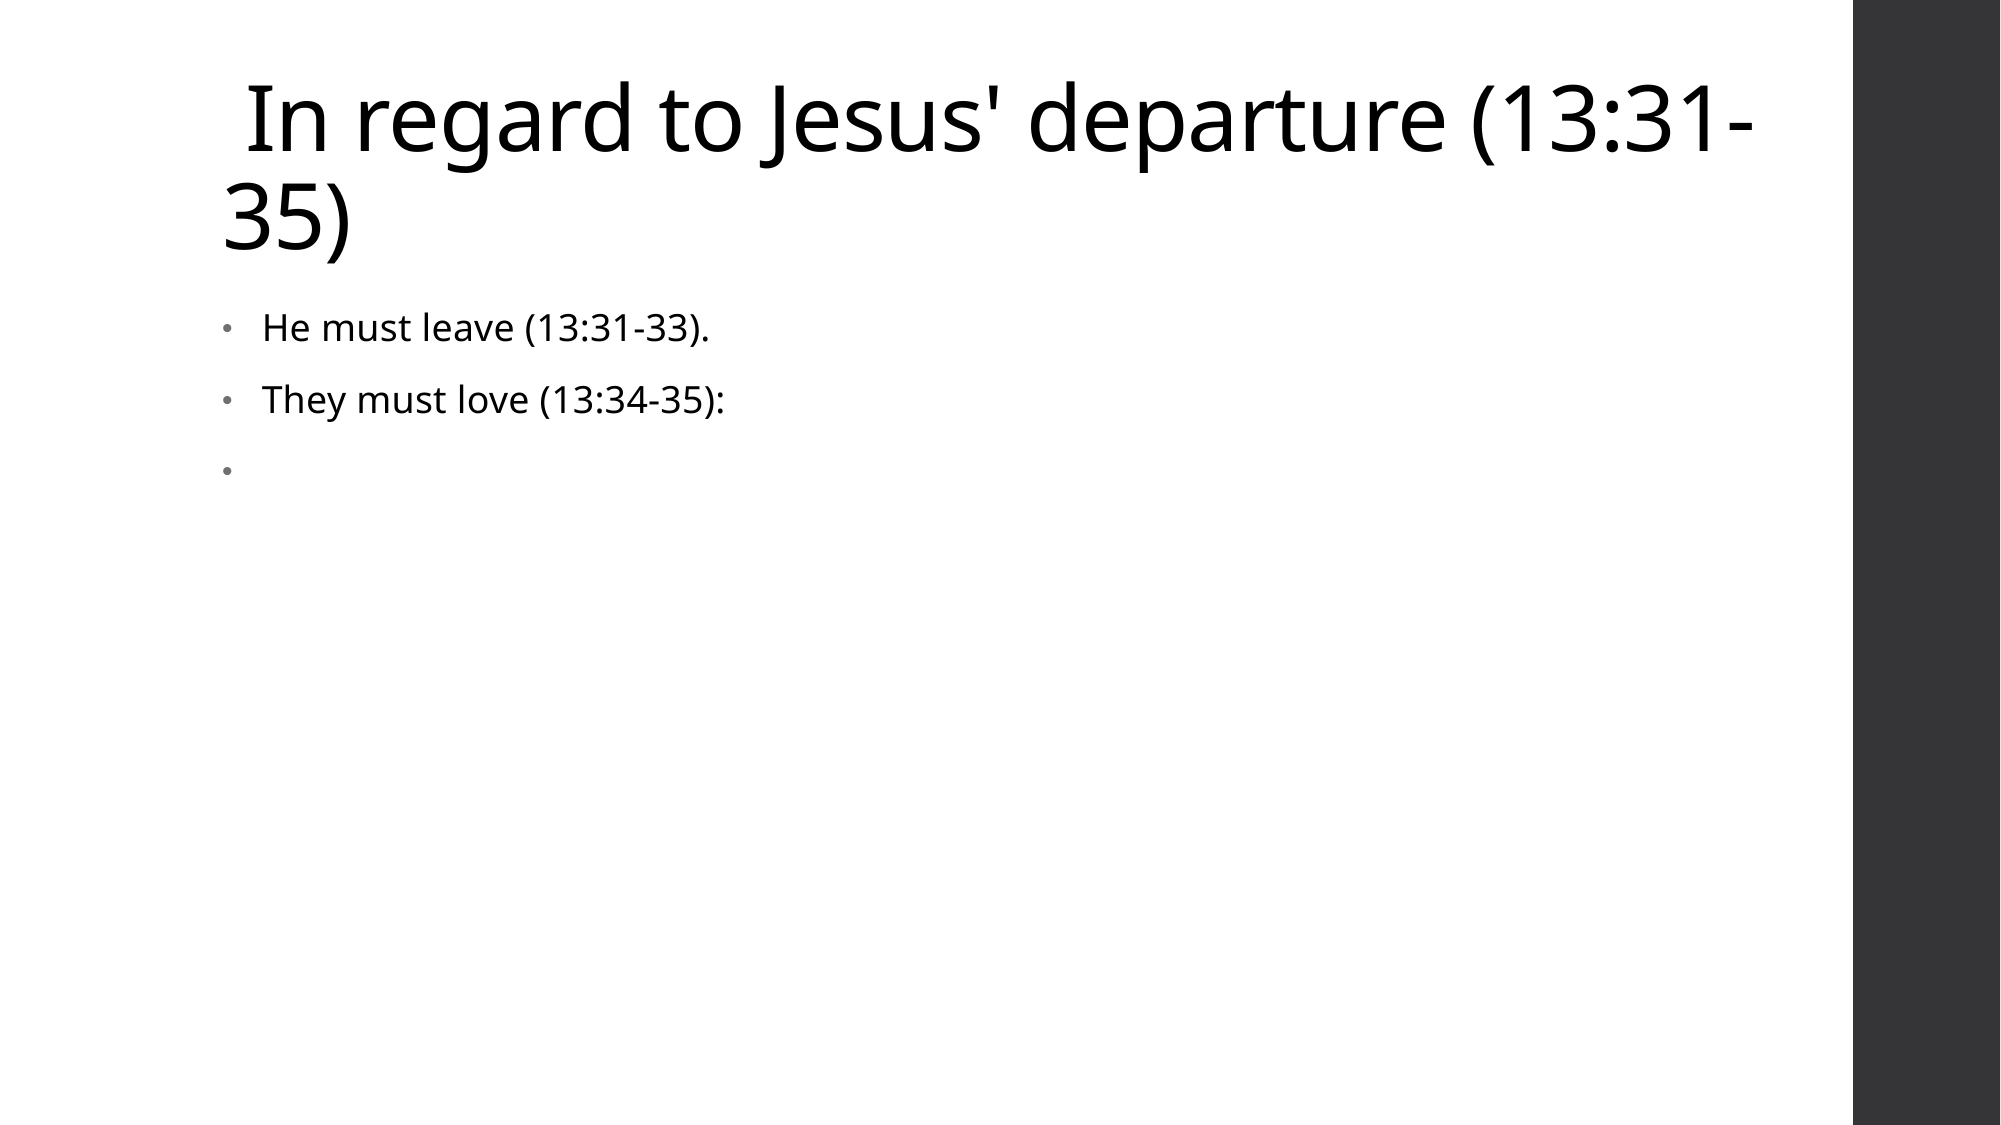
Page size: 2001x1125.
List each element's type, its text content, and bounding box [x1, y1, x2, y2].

list He must leave (13:31-33). They must love (13:34-35): [206, 299, 1617, 1014]
title In regard to Jesus' departure (13:31-35) [206, 60, 1797, 278]
